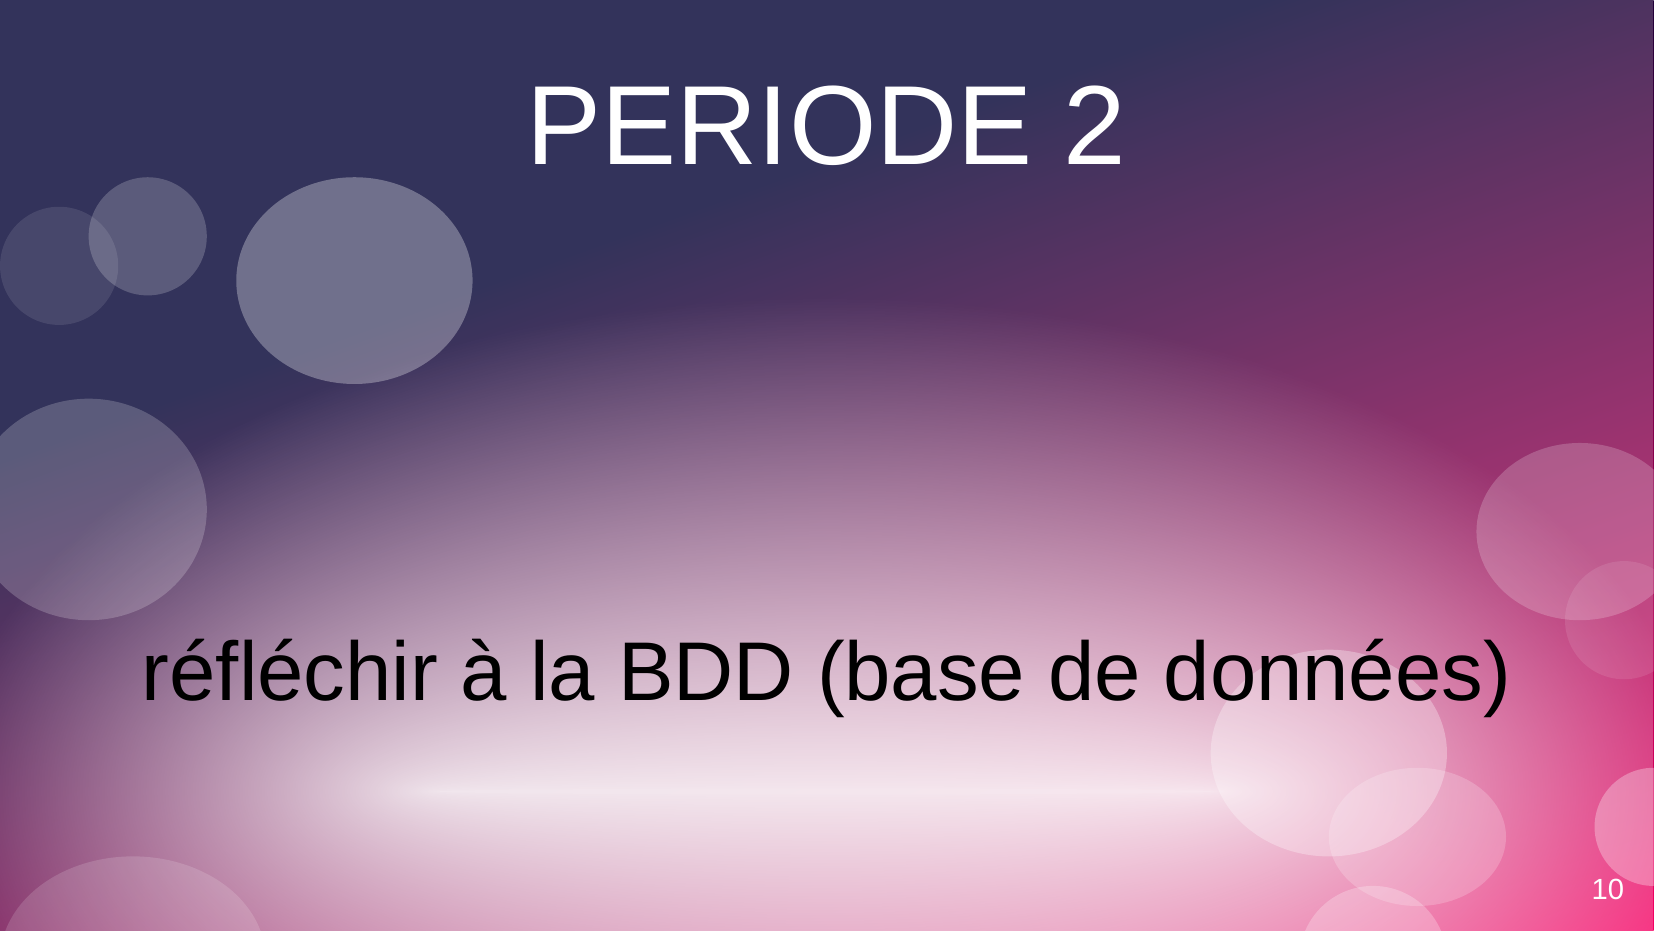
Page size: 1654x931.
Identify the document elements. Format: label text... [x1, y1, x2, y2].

title réfléchir à la BDD (base de données) [88, 590, 1565, 753]
title PERIODE 2 [88, 44, 1565, 207]
